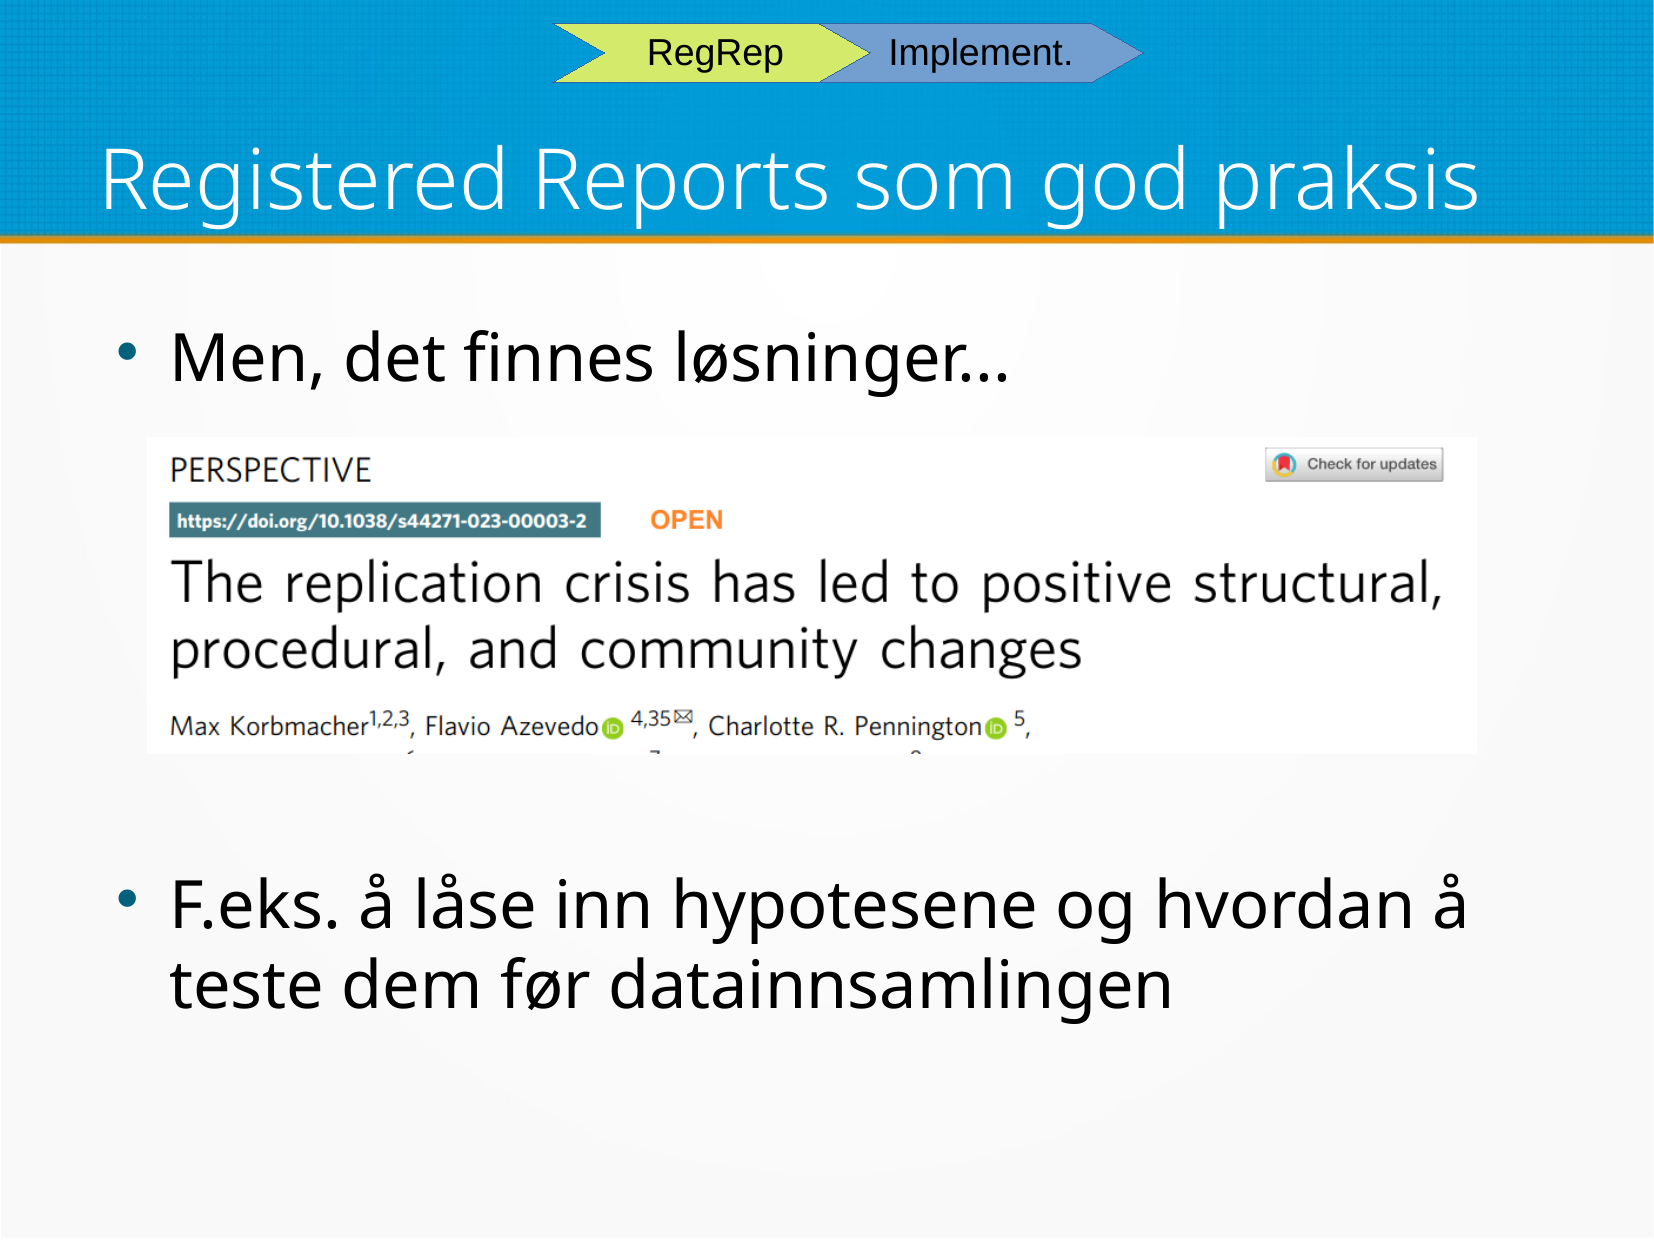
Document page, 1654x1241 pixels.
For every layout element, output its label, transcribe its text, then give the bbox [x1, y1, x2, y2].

text_box RegRep [552, 23, 868, 83]
list Men, det finnes løsninger... F.eks. å låse inn hypotesene og hvordan å teste dem før datainnsamlingen [98, 315, 1595, 1182]
title Registered Reports som god praksis [98, 19, 1595, 227]
picture [0, 233, 1654, 1241]
text_box Implement. [818, 23, 1144, 83]
